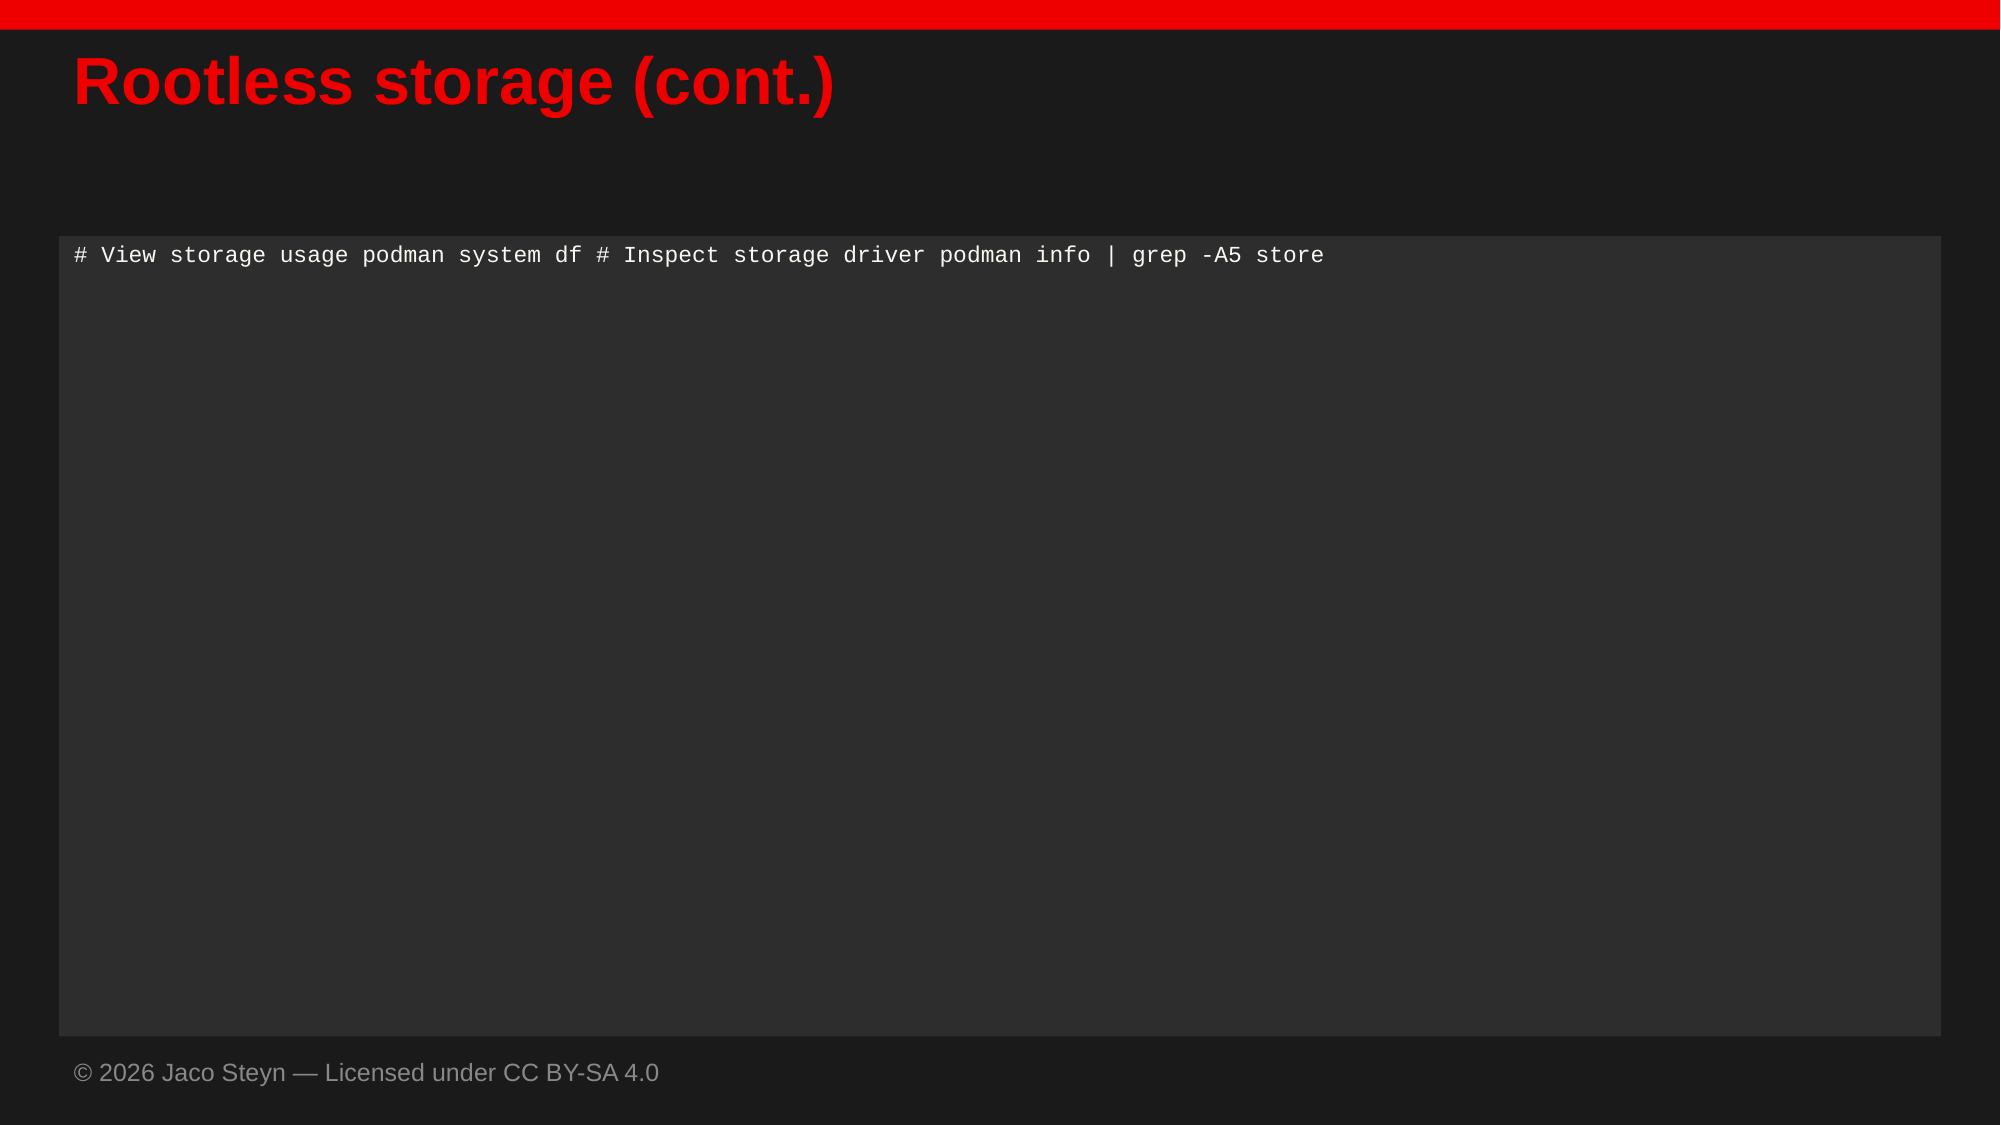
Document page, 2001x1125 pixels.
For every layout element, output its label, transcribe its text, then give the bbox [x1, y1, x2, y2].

text_box © 2026 Jaco Steyn — Licensed under CC BY-SA 4.0 [59, 1051, 1942, 1093]
text_box [0, 0, 2001, 30]
text_box # View storage usage podman system df # Inspect storage driver podman info | grep -A5 store [59, 236, 1942, 1037]
text_box Rootless storage (cont.) [59, 36, 1942, 208]
